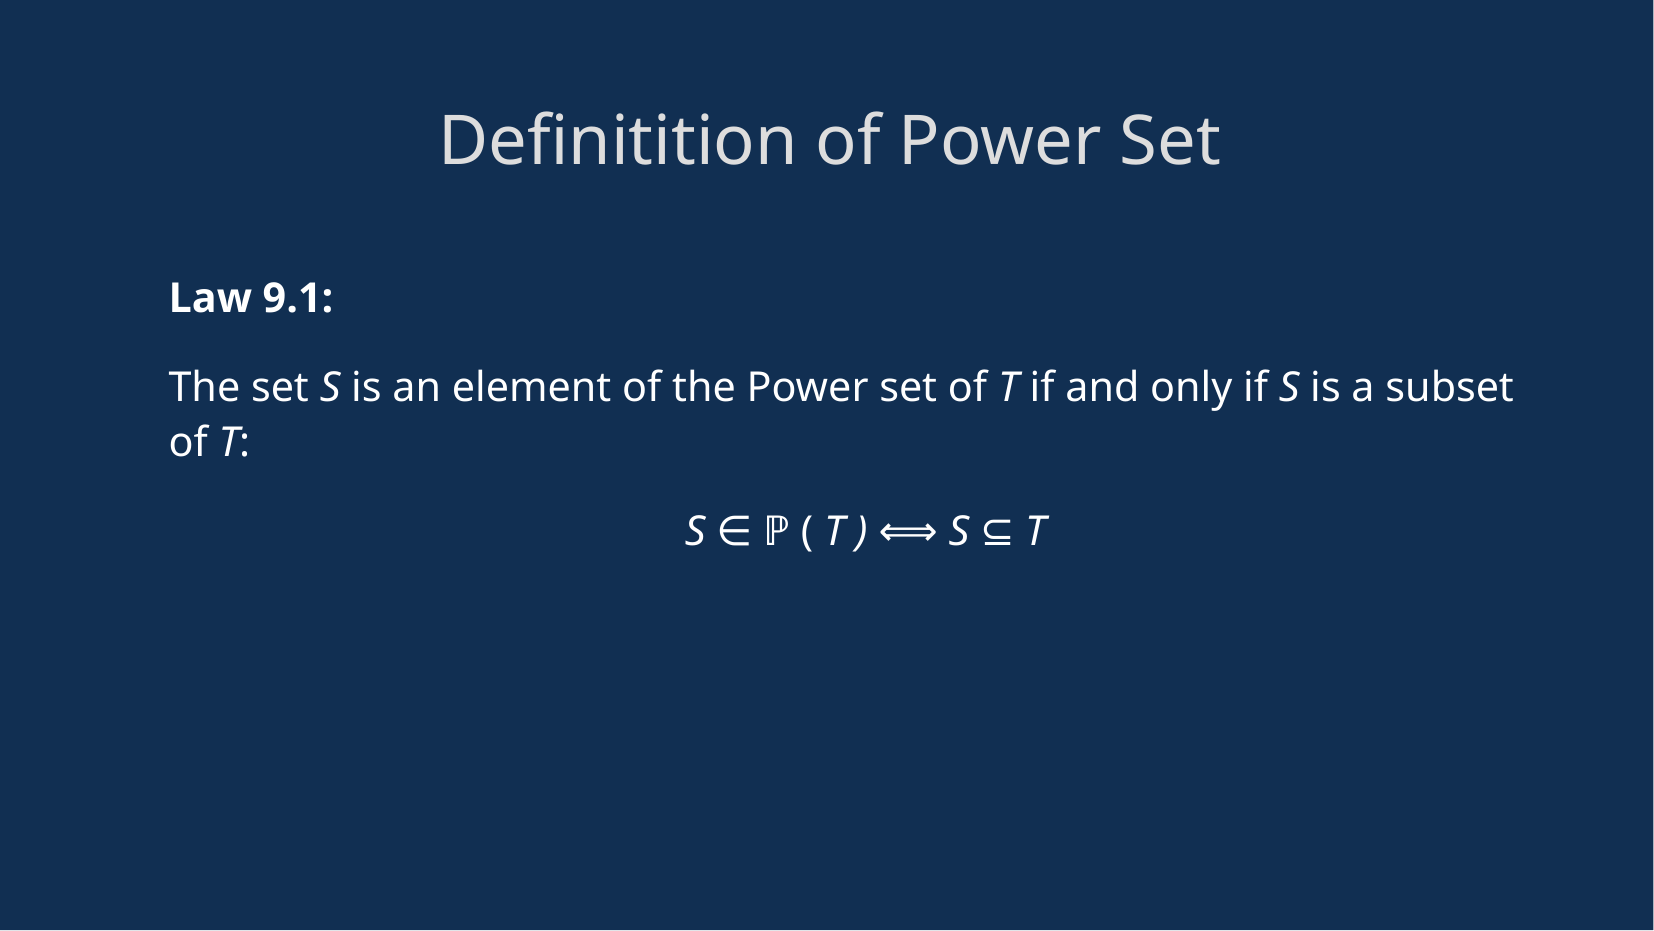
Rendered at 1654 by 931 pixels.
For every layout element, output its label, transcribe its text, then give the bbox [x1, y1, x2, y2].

title Definitition of Power Set [97, 56, 1563, 220]
list Law 9.1: The set S is an element of the Power set of T if and only if S is a subset of T: S ∈ ℙ ( T ) ⟺ S ⊆ T [97, 268, 1563, 806]
